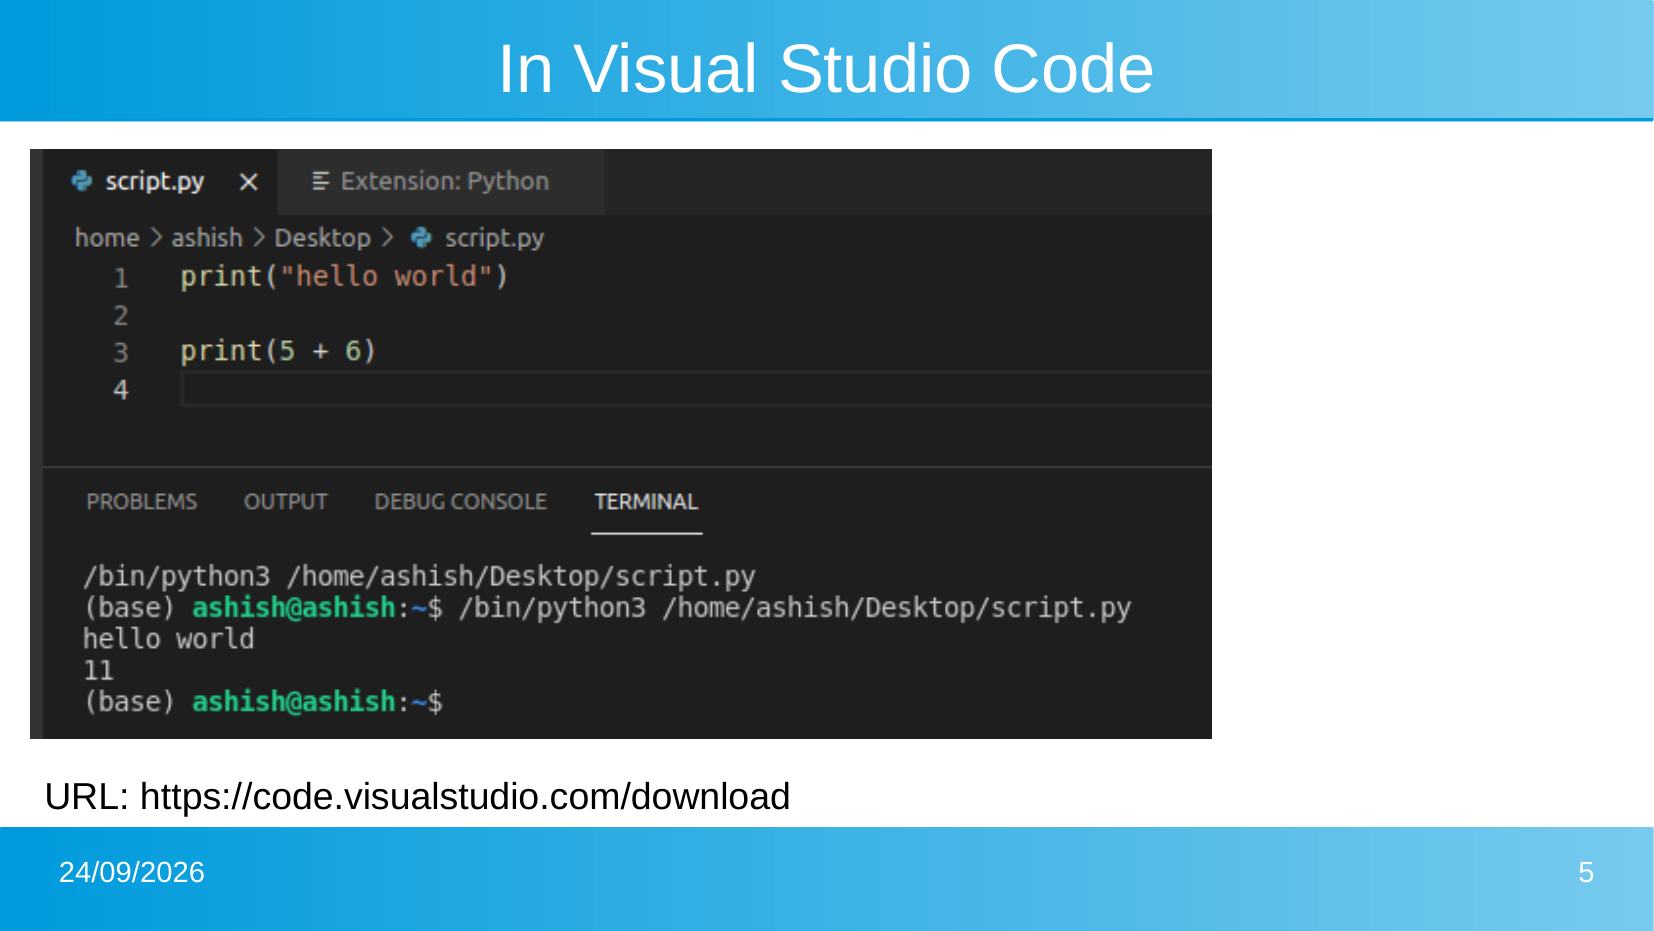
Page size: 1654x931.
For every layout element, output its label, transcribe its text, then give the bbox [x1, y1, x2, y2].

title In Visual Studio Code [59, 29, 1595, 108]
text_box URL: https://code.visualstudio.com/download [29, 767, 1152, 825]
picture [30, 149, 1212, 739]
